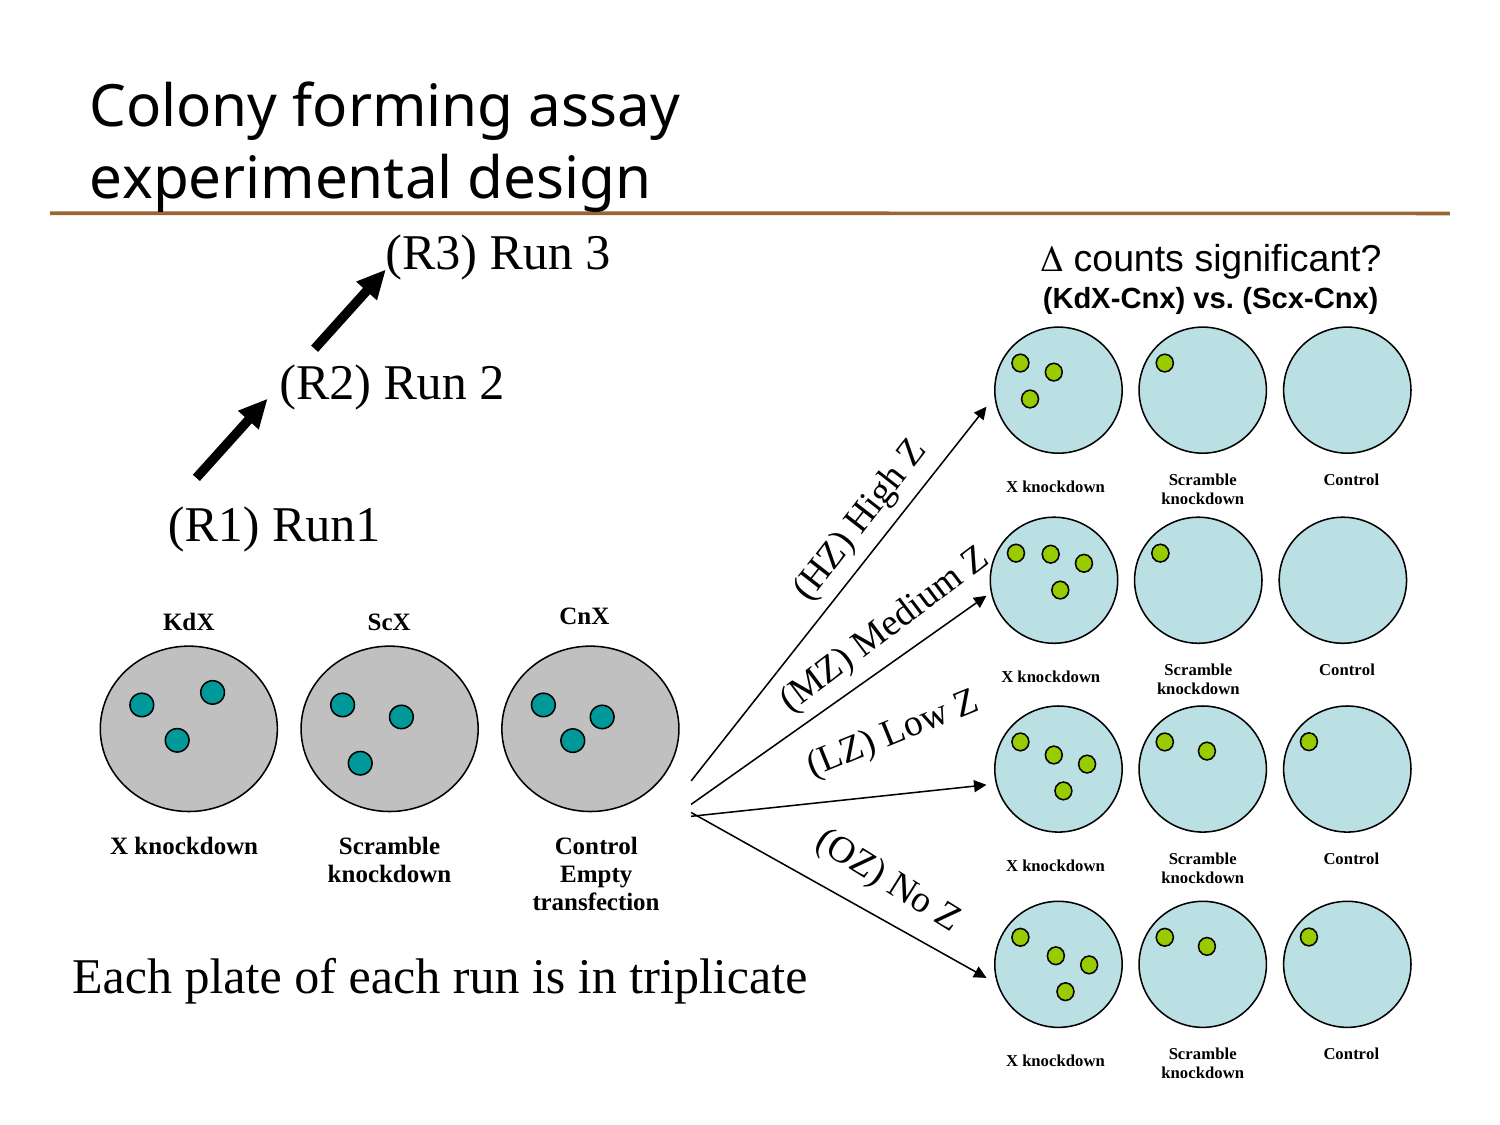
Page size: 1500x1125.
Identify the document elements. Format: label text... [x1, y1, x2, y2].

text_box X knockdown [991, 1042, 1120, 1078]
text_box [1279, 517, 1407, 644]
text_box [1139, 328, 1267, 454]
text_box [100, 646, 278, 812]
text_box X knockdown [95, 823, 274, 869]
text_box [1139, 901, 1267, 1028]
text_box (R1) Run1 [153, 485, 396, 561]
text_box [1283, 901, 1412, 1028]
text_box Control [1283, 840, 1420, 876]
text_box [1283, 706, 1412, 833]
text_box Scramble knockdown [1134, 652, 1263, 706]
text_box ScX [352, 598, 426, 644]
text_box CnX [544, 592, 625, 638]
text_box [301, 646, 479, 812]
text_box Scramble knockdown [301, 823, 479, 896]
text_box [994, 901, 1123, 1028]
text_box (R2) Run 2 [264, 343, 520, 419]
text_box Control Empty transfection [501, 823, 691, 924]
text_box X knockdown [991, 847, 1120, 883]
text_box (LZ) Low Z [782, 648, 1038, 798]
text_box [1134, 517, 1263, 644]
text_box Scramble knockdown [1138, 1036, 1267, 1090]
text_box (MZ) Medium Z [752, 507, 1027, 735]
text_box (HZ) High Z [765, 384, 971, 624]
text_box Scramble knockdown [1138, 840, 1267, 895]
text_box [990, 517, 1118, 644]
text_box [994, 706, 1123, 833]
text_box (R3) Run 3 [370, 233, 626, 289]
text_box (OZ) No Z [792, 802, 1005, 966]
text_box [1139, 706, 1267, 833]
text_box X knockdown [1020, 658, 1116, 694]
text_box Control [1283, 1035, 1420, 1072]
text_box Control [1283, 461, 1420, 497]
text_box [501, 646, 679, 812]
text_box [994, 328, 1123, 454]
text_box Scramble knockdown [1138, 461, 1267, 516]
text_box X knockdown [991, 468, 1120, 504]
text_box Colony forming assay experimental design [75, 44, 1425, 233]
text_box Control [1279, 651, 1416, 687]
text_box Δ counts significant? (KdX-Cnx) vs. (Scx-Cnx) [1017, 233, 1405, 328]
text_box Each plate of each run is in triplicate [57, 937, 824, 1013]
text_box KdX [148, 598, 230, 644]
text_box [1283, 328, 1412, 454]
